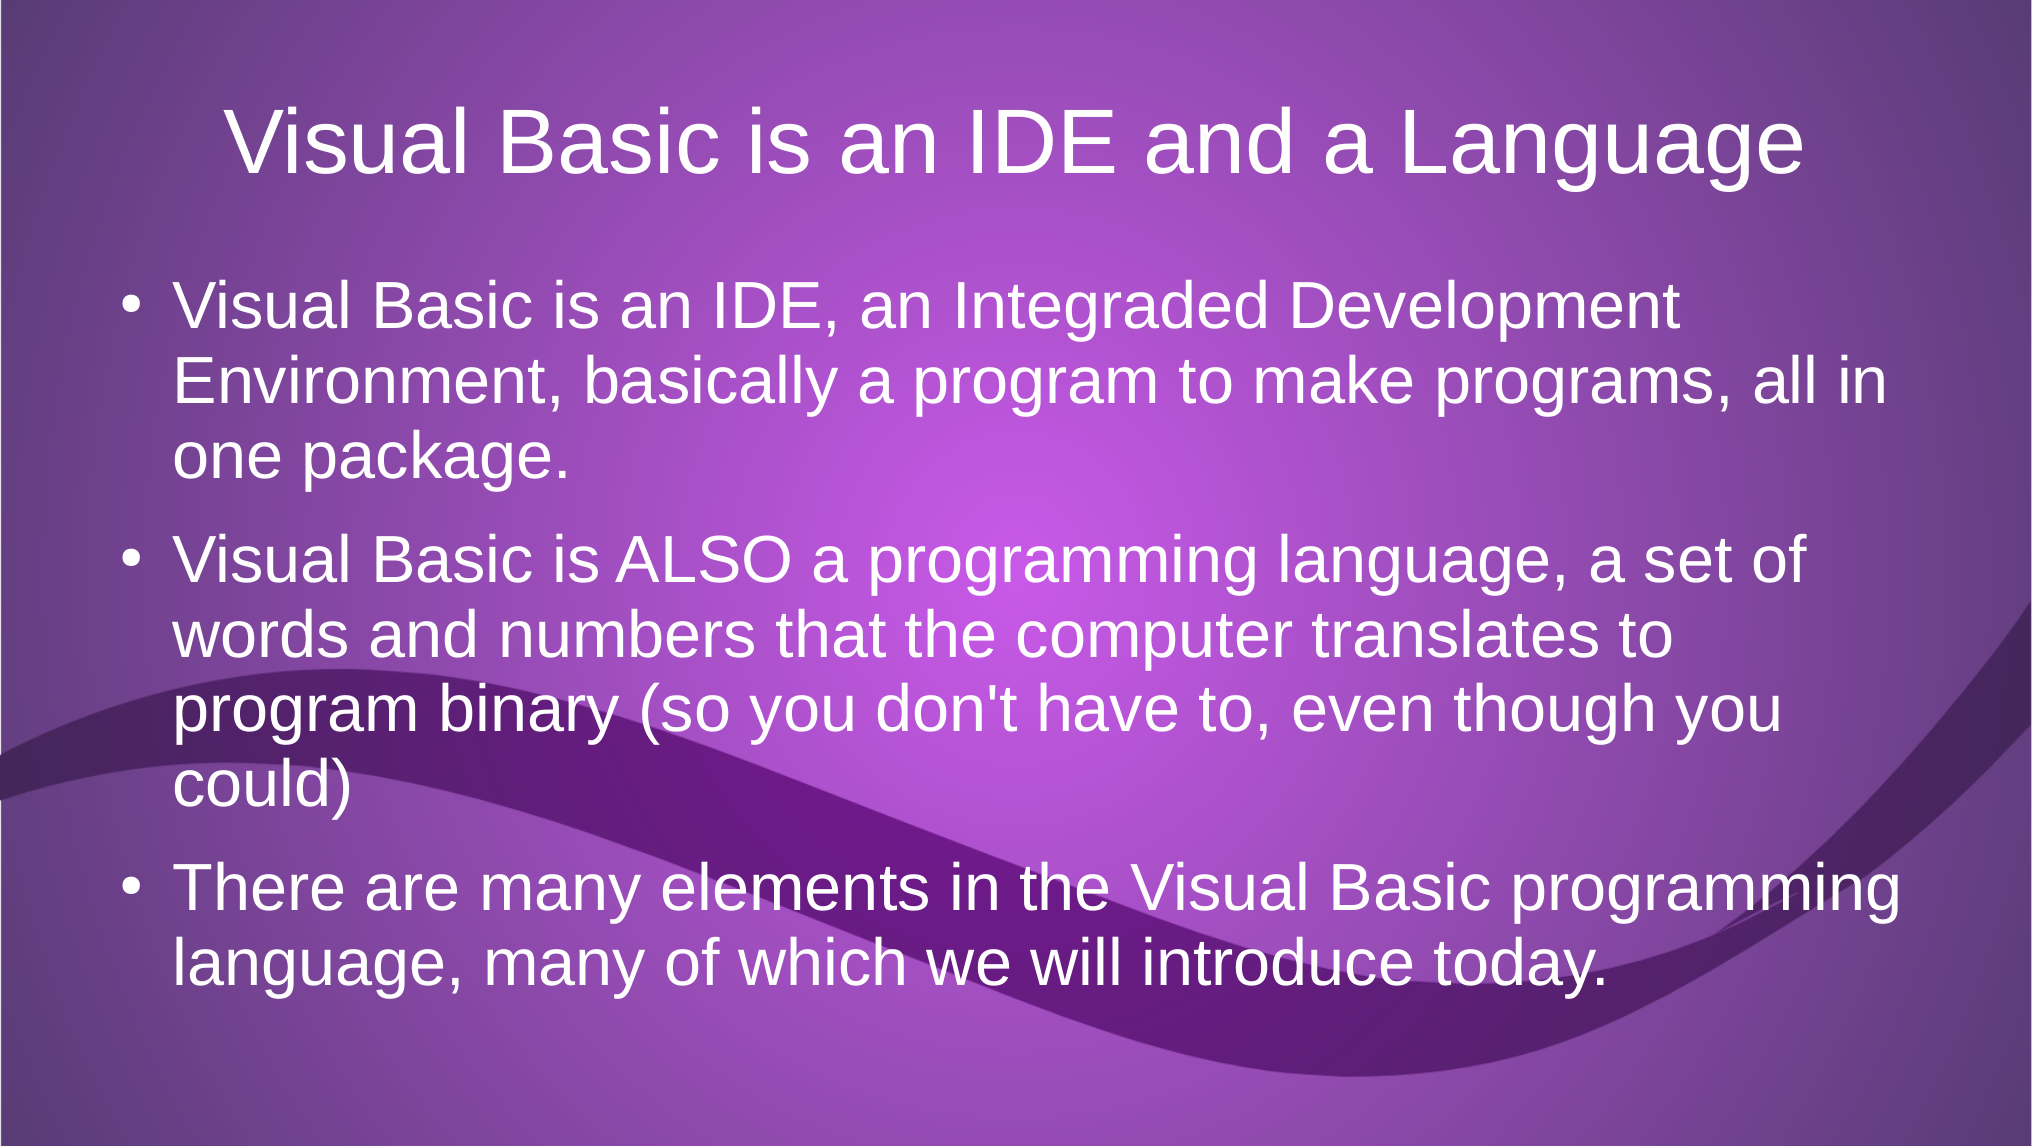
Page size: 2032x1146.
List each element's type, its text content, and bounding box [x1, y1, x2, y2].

list Visual Basic is an IDE, an Integraded Development Environment, basically a program to make programs, all in one package. Visual Basic is ALSO a programming language, a set of words and numbers that the computer translates to program binary (so you don't have to, even though you could) There are many elements in the Visual Basic programming language, many of which we will introduce today. [101, 268, 1930, 1025]
title Visual Basic is an IDE and a Language [101, 45, 1930, 237]
picture [0, 0, 2032, 1146]
